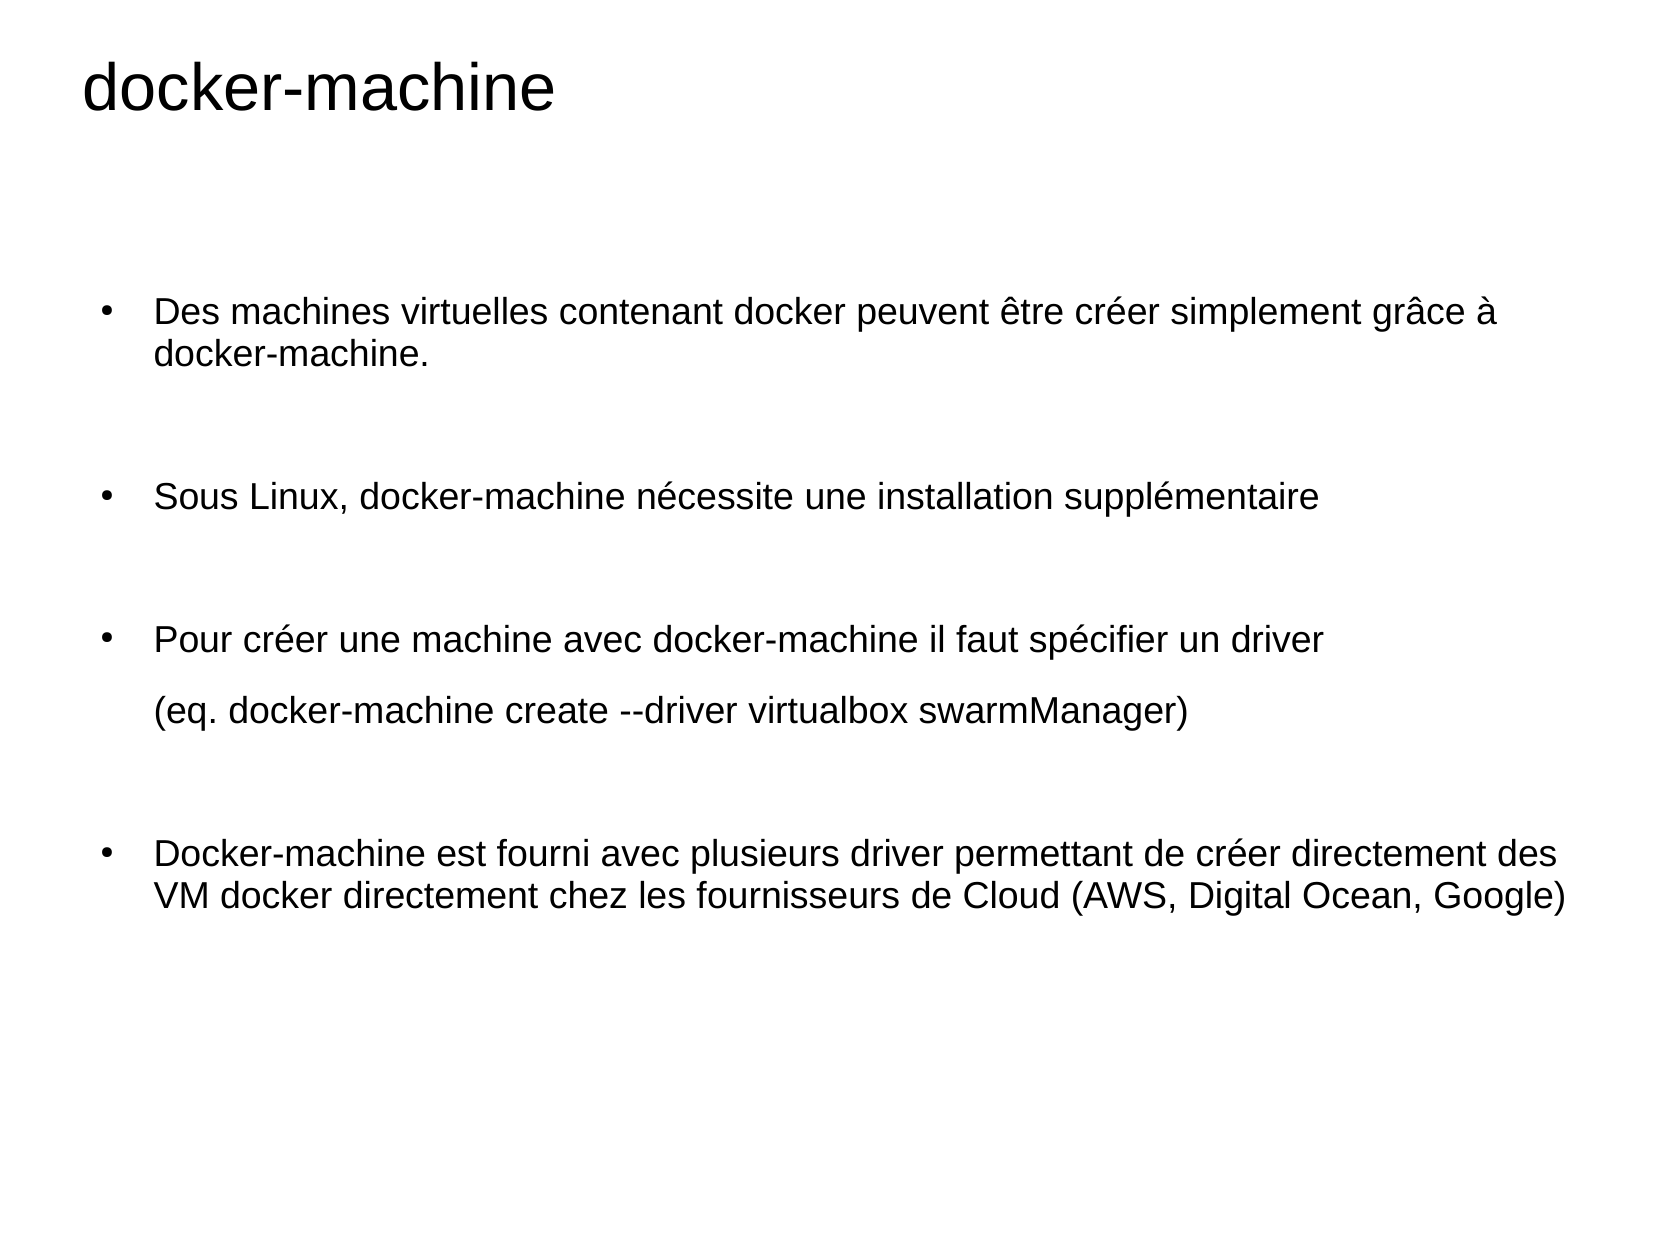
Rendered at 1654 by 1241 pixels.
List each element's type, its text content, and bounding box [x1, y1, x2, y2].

list Des machines virtuelles contenant docker peuvent être créer simplement grâce à docker-machine. Sous Linux, docker-machine nécessite une installation supplémentaire Pour créer une machine avec docker-machine il faut spécifier un driver (eq. docker-machine create --driver virtualbox swarmManager) Docker-machine est fourni avec plusieurs driver permettant de créer directement des VM docker directement chez les fournisseurs de Cloud (AWS, Digital Ocean, Google) [82, 290, 1571, 1010]
title docker-machine [82, 49, 1571, 154]
